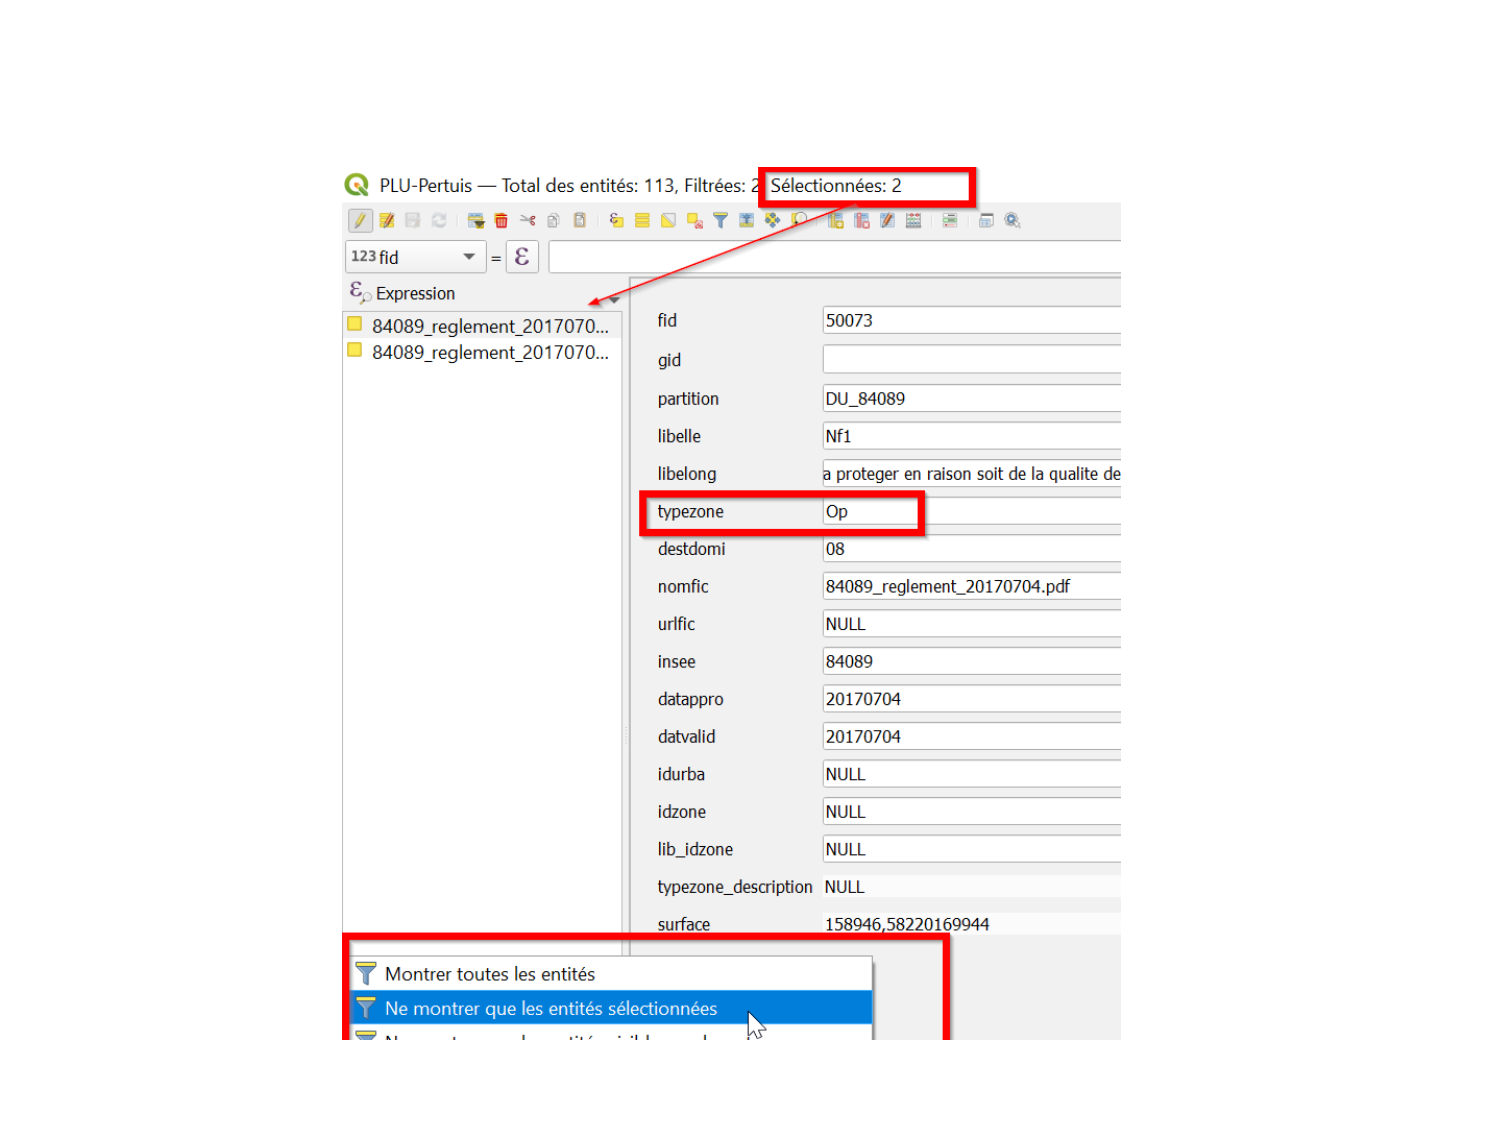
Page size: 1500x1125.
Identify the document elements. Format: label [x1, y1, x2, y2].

picture [342, 167, 1121, 1040]
